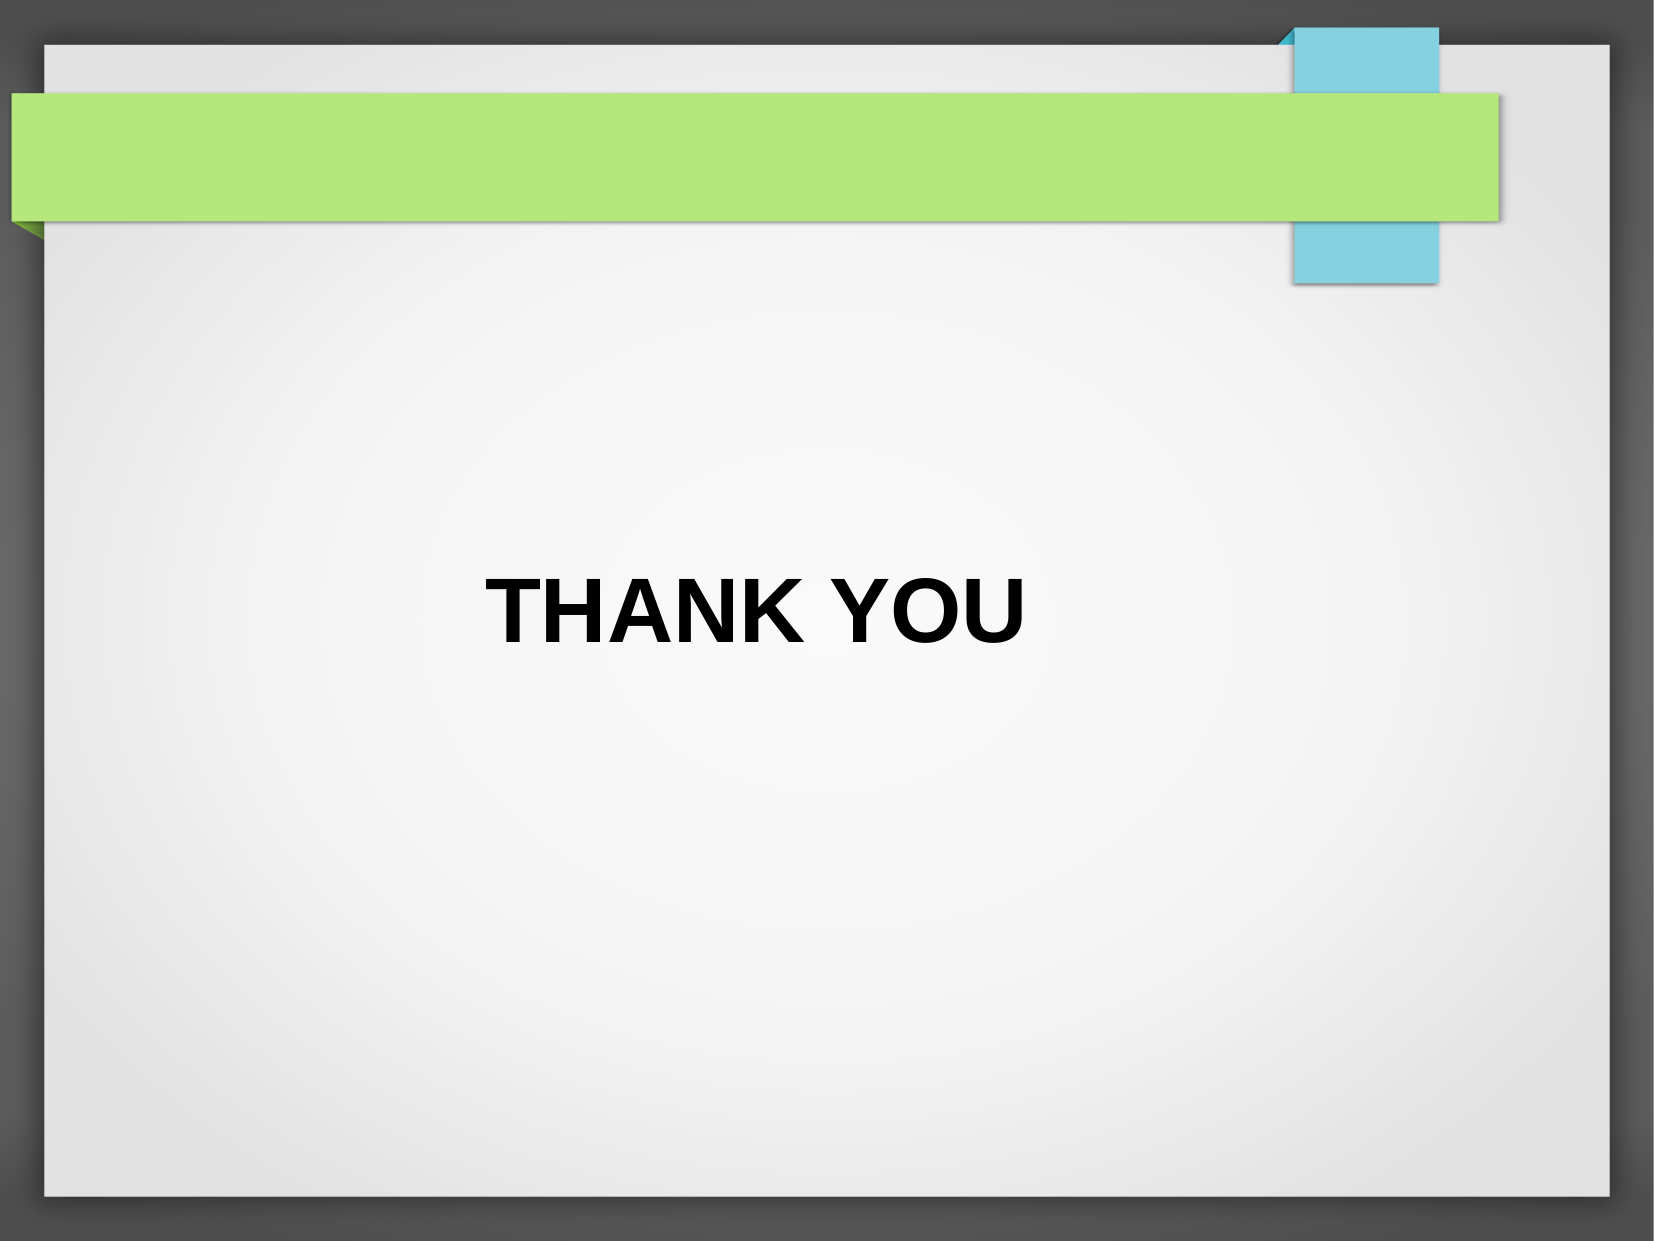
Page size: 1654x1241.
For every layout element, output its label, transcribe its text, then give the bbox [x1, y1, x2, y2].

list THANK YOU [82, 295, 1571, 1015]
picture [0, 0, 1654, 1241]
